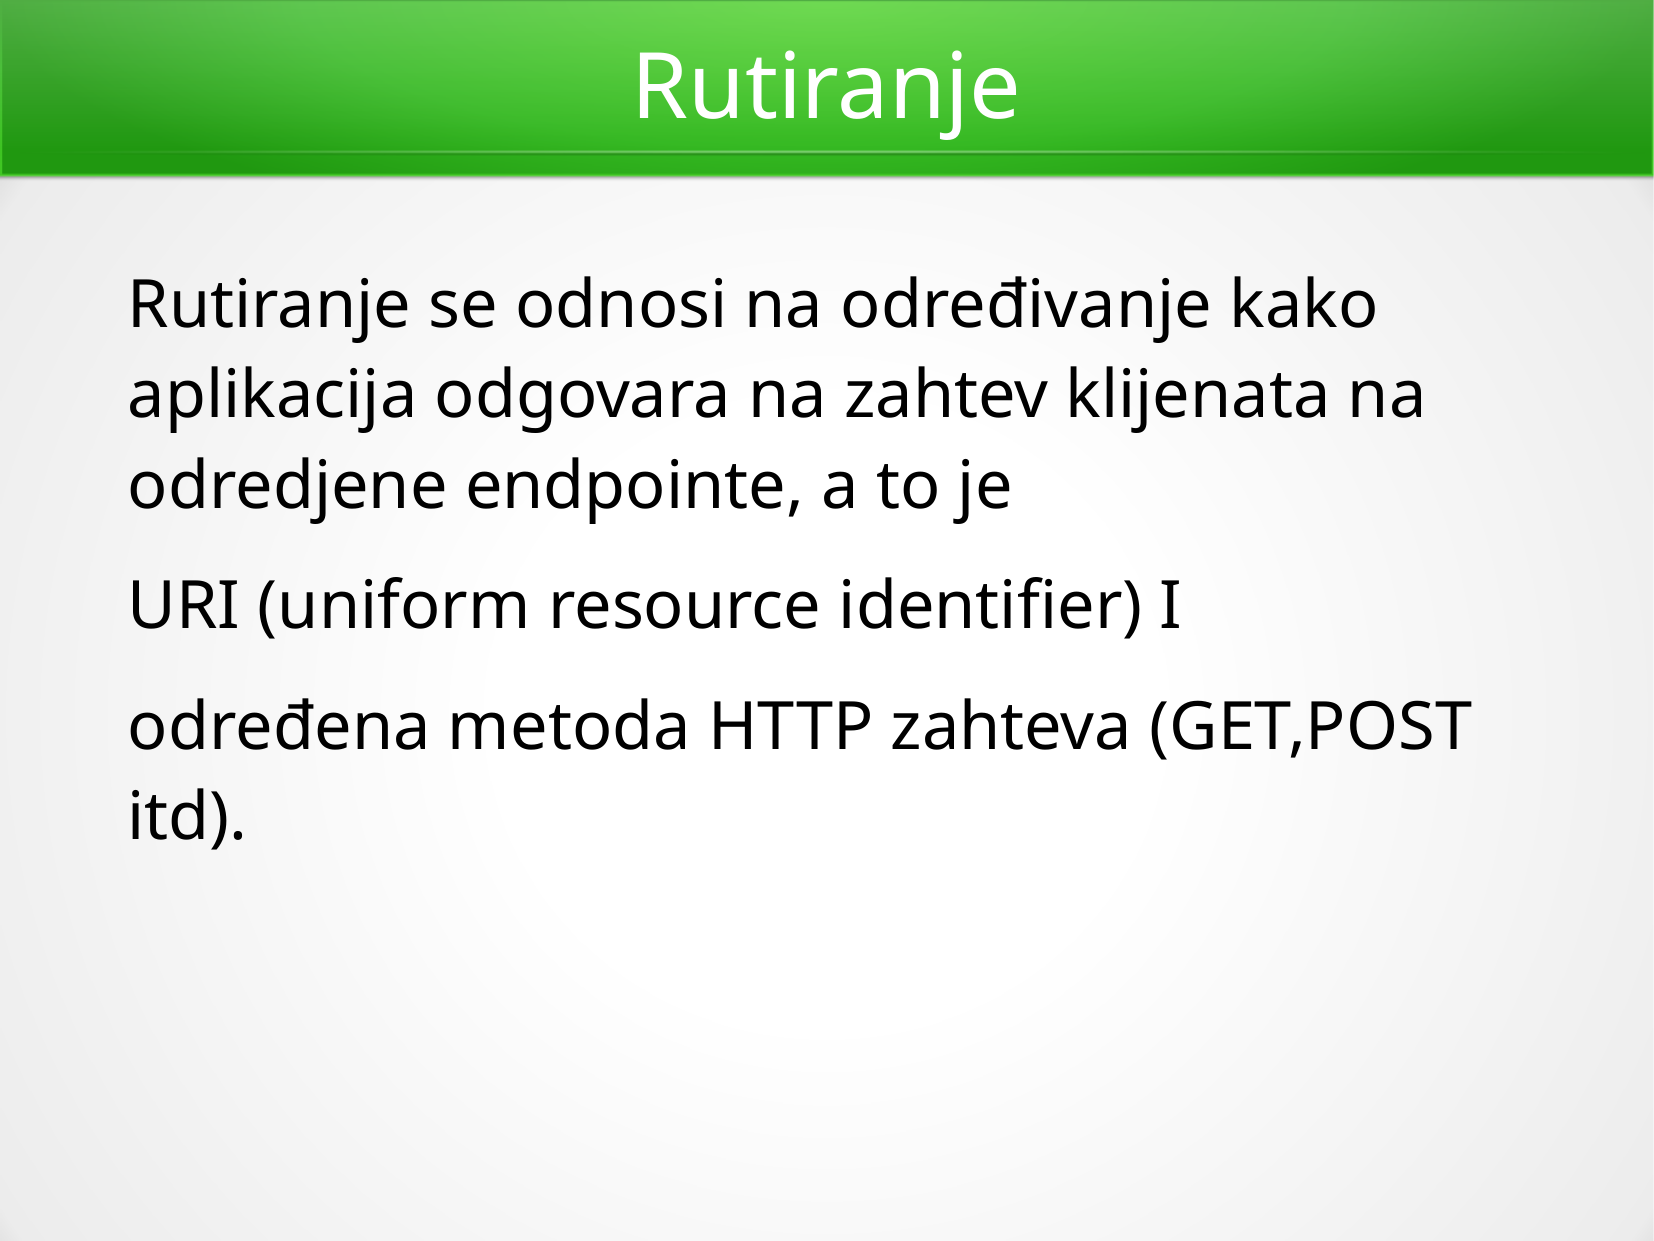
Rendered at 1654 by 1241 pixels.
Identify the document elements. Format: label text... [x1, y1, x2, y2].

title Rutiranje [82, 11, 1571, 154]
picture [0, 0, 1654, 1241]
list Rutiranje se odnosi na određivanje kako aplikacija odgovara na zahtev klijenata na odredjene endpointe, a to je URI (uniform resource identifier) I određena metoda HTTP zahteva (GET,POST itd). [56, 255, 1576, 1141]
